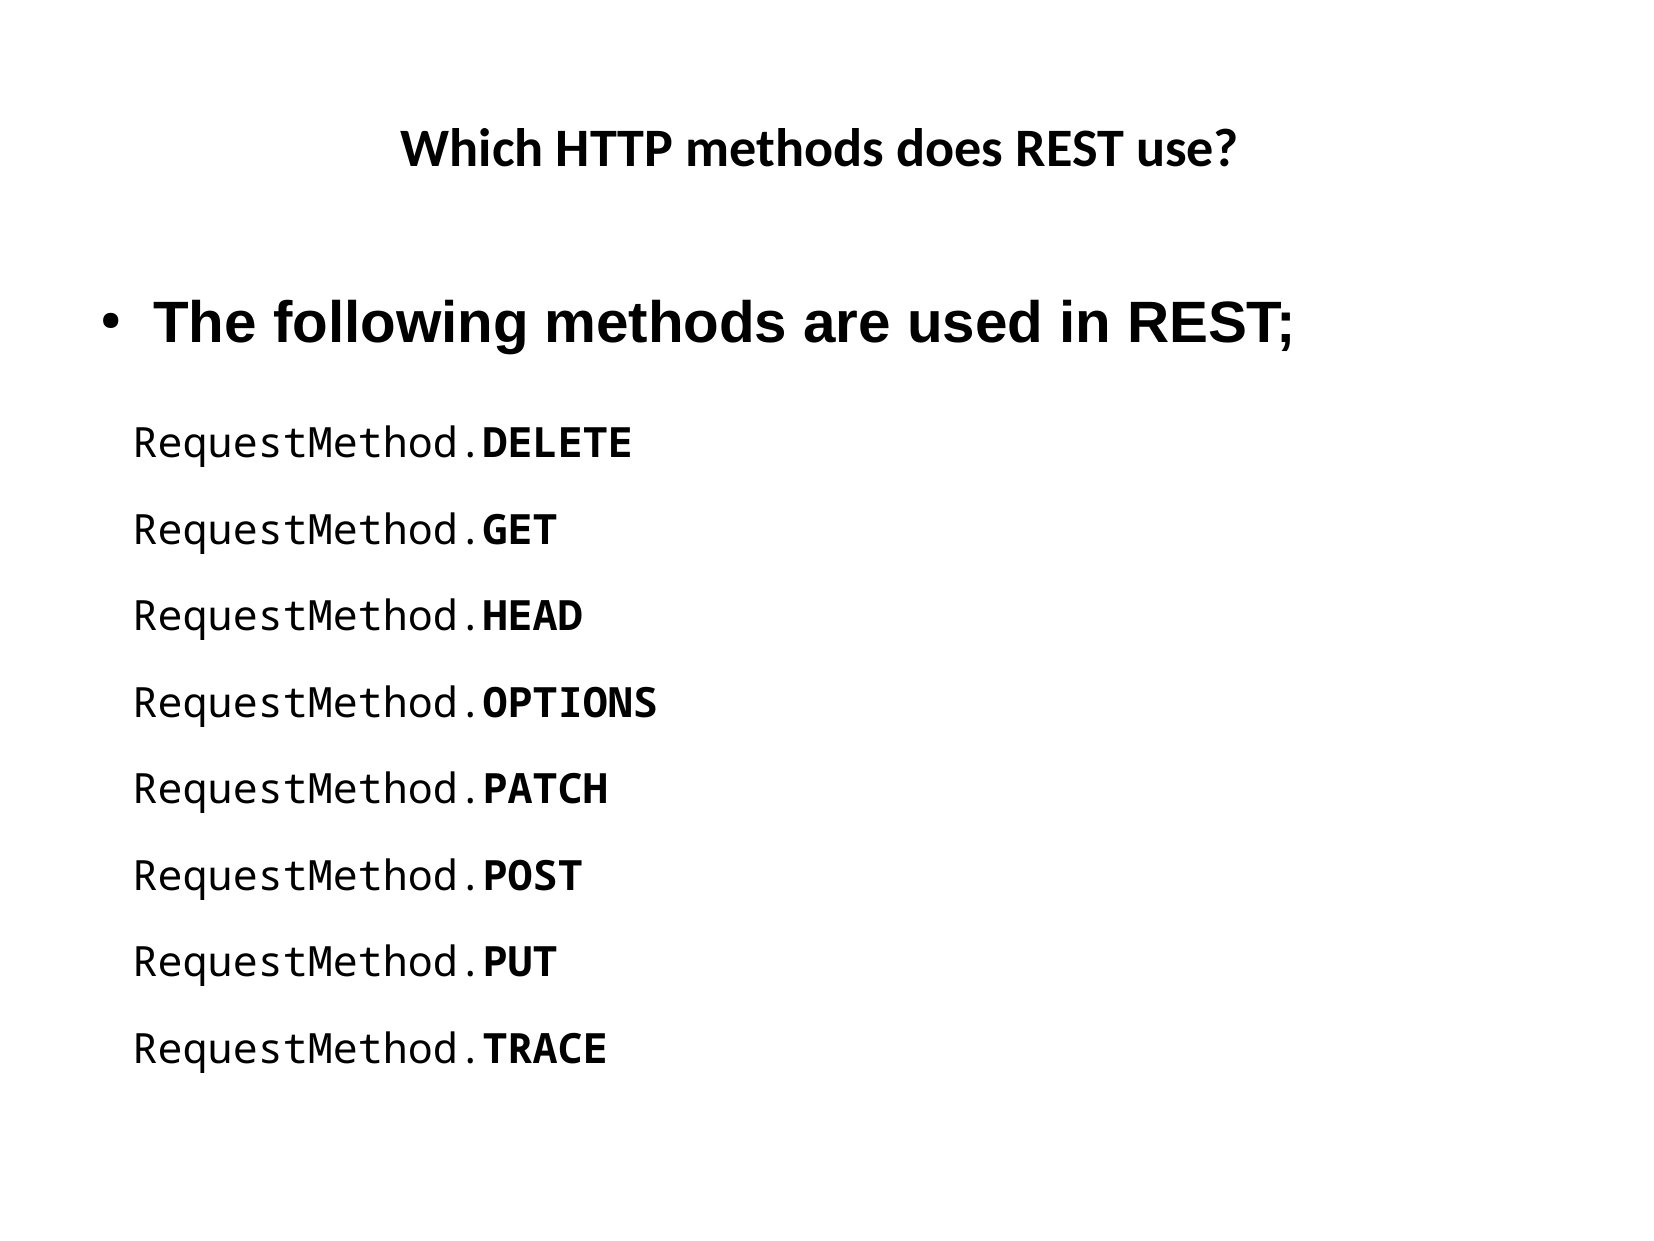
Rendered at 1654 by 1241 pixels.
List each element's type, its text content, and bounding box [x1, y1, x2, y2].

title Which HTTP methods does REST use? [82, 49, 1571, 257]
list The following methods are used in REST; RequestMethod.DELETE RequestMethod.GET RequestMethod.HEAD RequestMethod.OPTIONS RequestMethod.PATCH RequestMethod.POST RequestMethod.PUT RequestMethod.TRACE [82, 290, 1571, 1153]
